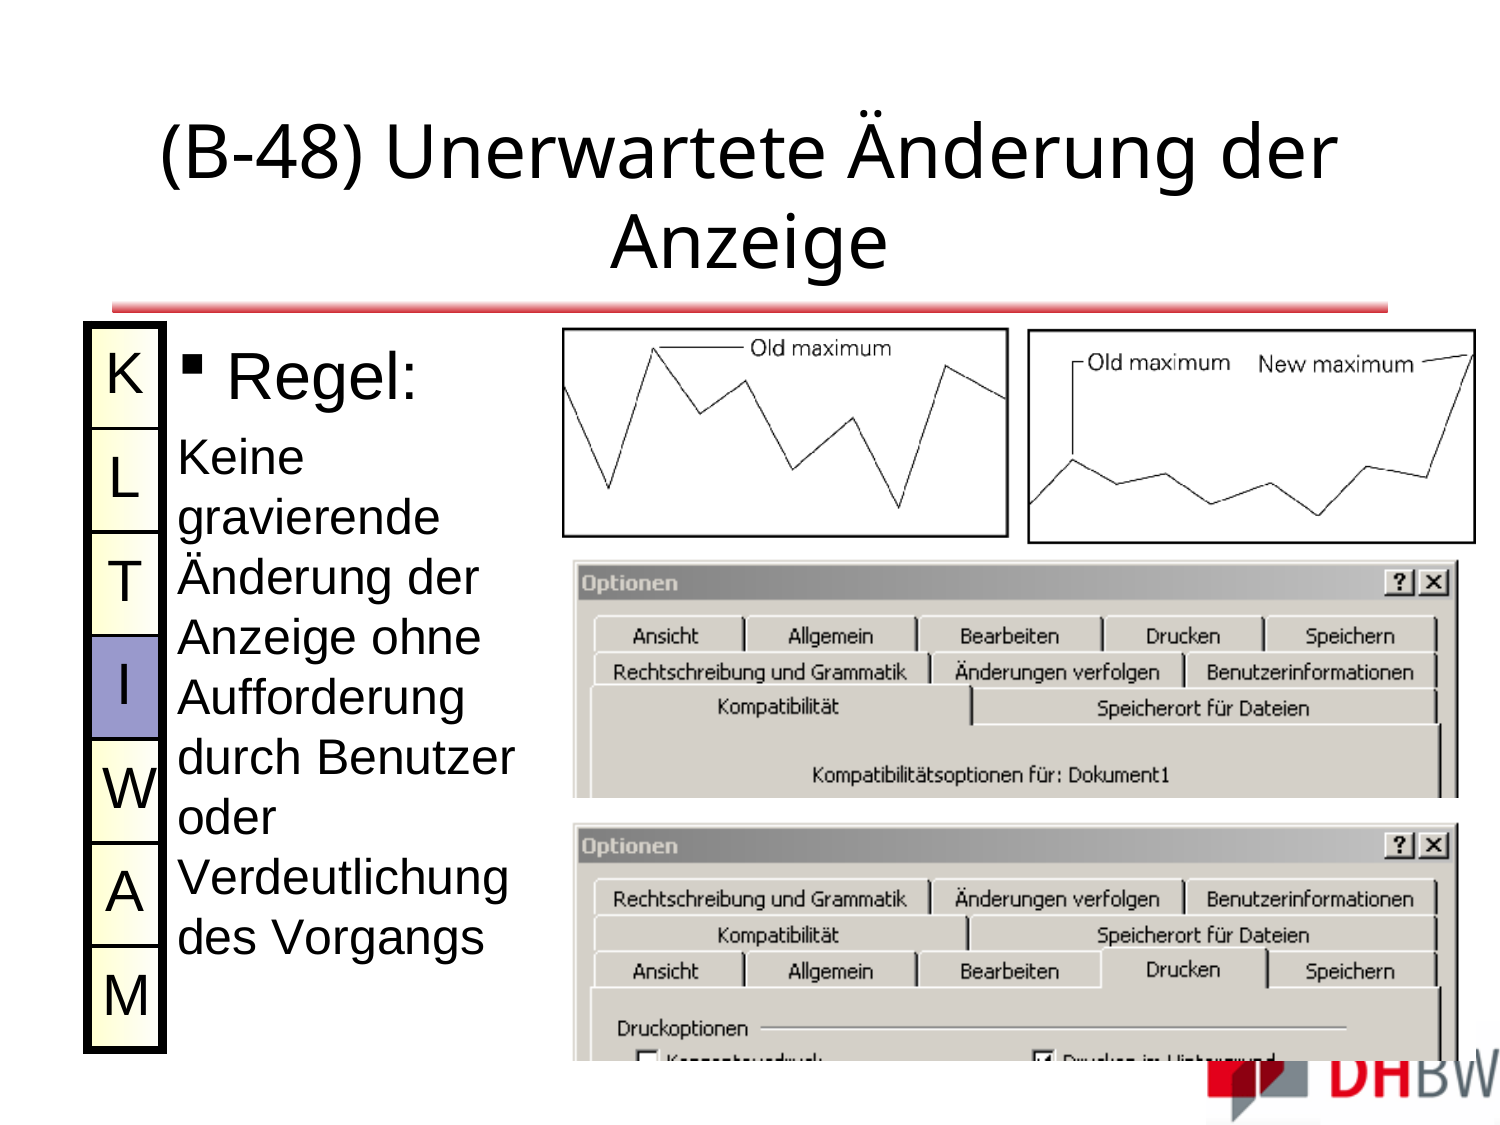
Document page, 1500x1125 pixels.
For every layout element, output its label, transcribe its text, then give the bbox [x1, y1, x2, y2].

title (B-48) Unerwartete Änderung der Anzeige [112, 96, 1388, 292]
list Regel: Keine gravierende Änderung der Anzeige ohne Aufforderung durch Benutzer oder Verdeutlichung des Vorgangs [167, 324, 563, 1051]
table_cell A [92, 845, 158, 944]
picture [562, 812, 1500, 1125]
table_header K [92, 329, 158, 427]
table_cell M [92, 948, 158, 1046]
table_cell L [92, 430, 158, 530]
picture [562, 549, 1476, 798]
table_cell T [92, 534, 158, 634]
table_cell W [92, 741, 158, 841]
table_cell I [92, 637, 158, 737]
chart [562, 324, 1013, 543]
chart [1025, 324, 1476, 548]
